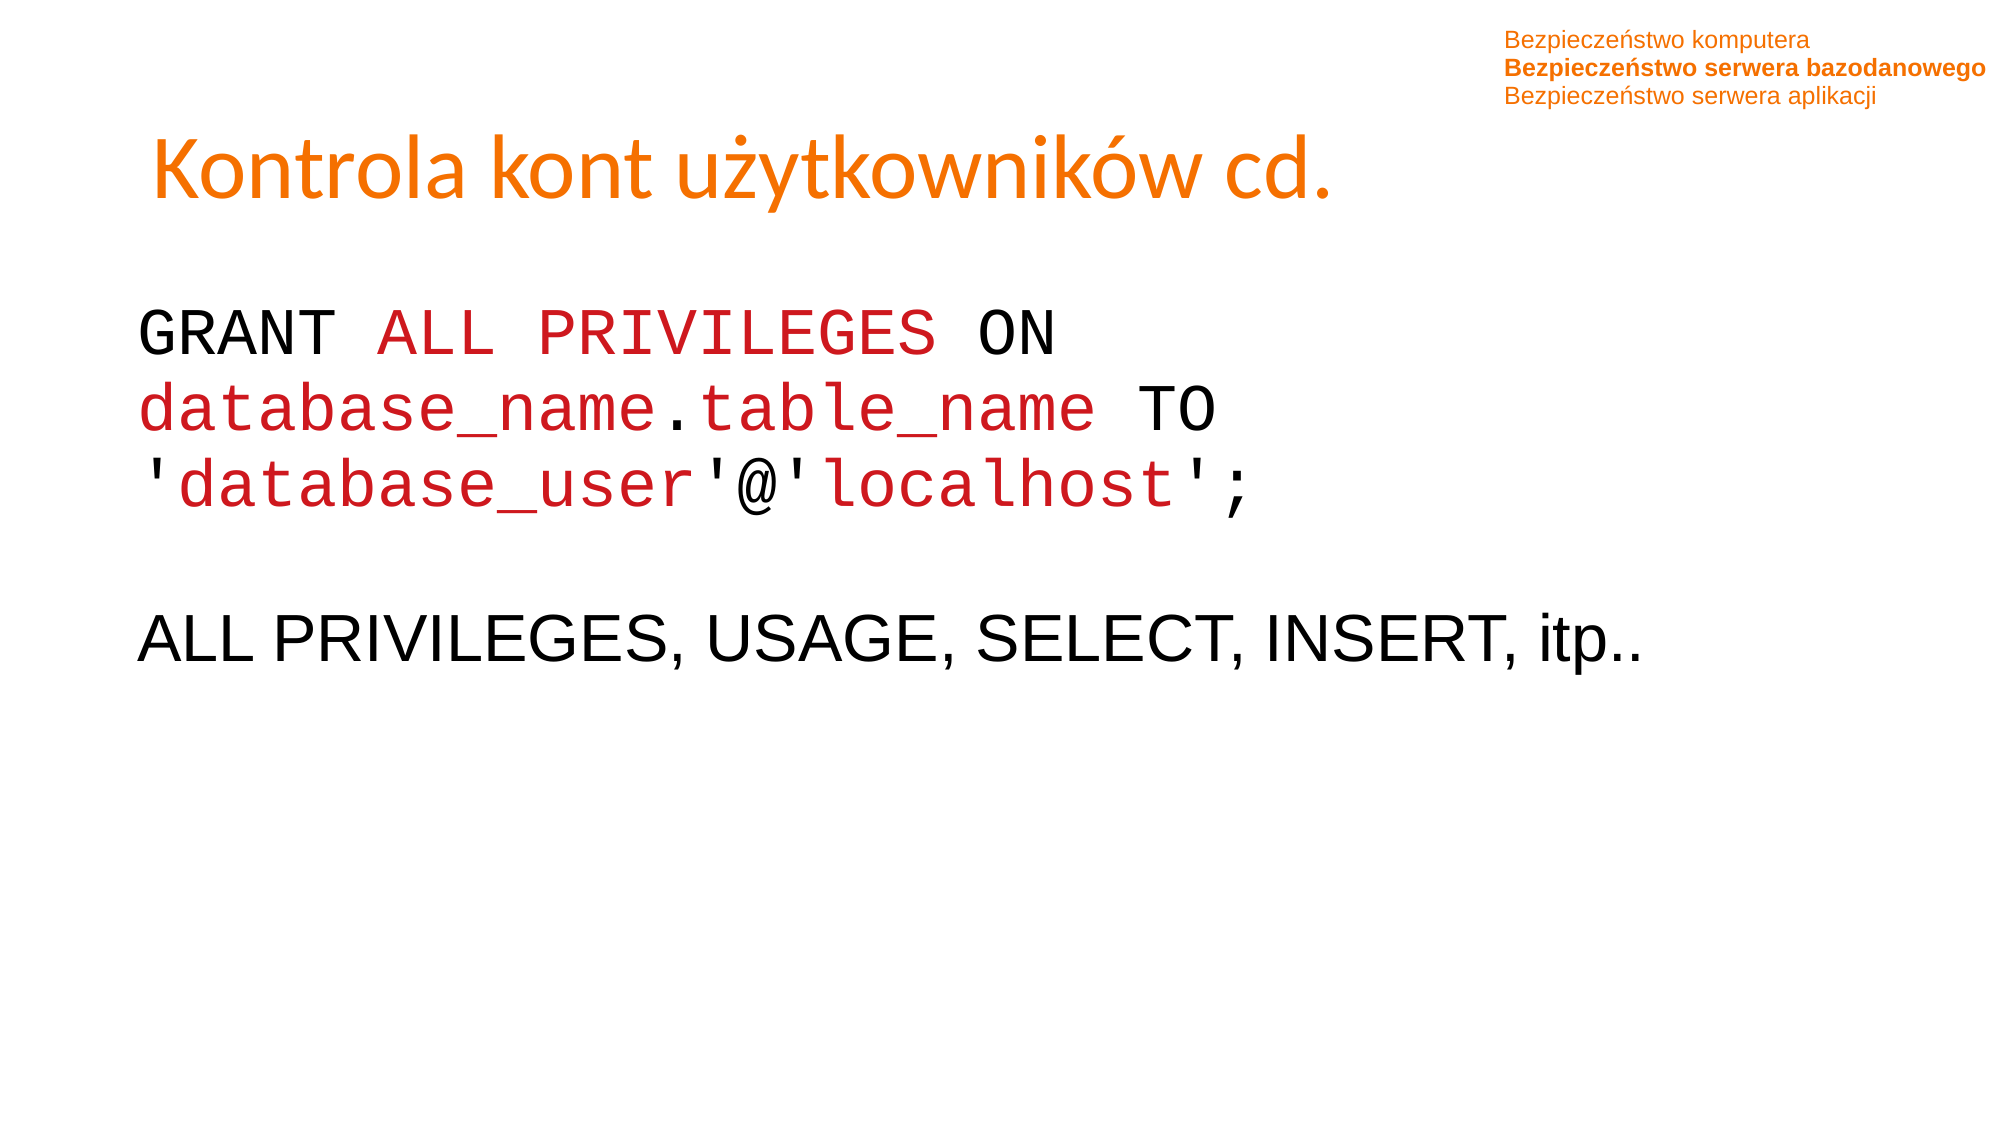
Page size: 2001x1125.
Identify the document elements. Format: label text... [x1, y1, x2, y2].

title Kontrola kont użytkowników cd. [137, 59, 1863, 278]
subtitle GRANT ALL PRIVILEGES ON database_name.table_name TO 'database_user'@'localhost'; ALL PRIVILEGES, USAGE, SELECT, INSERT, itp.. [137, 299, 1863, 1014]
text_box Bezpieczeństwo komputera Bezpieczeństwo serwera bazodanowego Bezpieczeństwo serwera aplikacji [1489, 18, 2000, 122]
